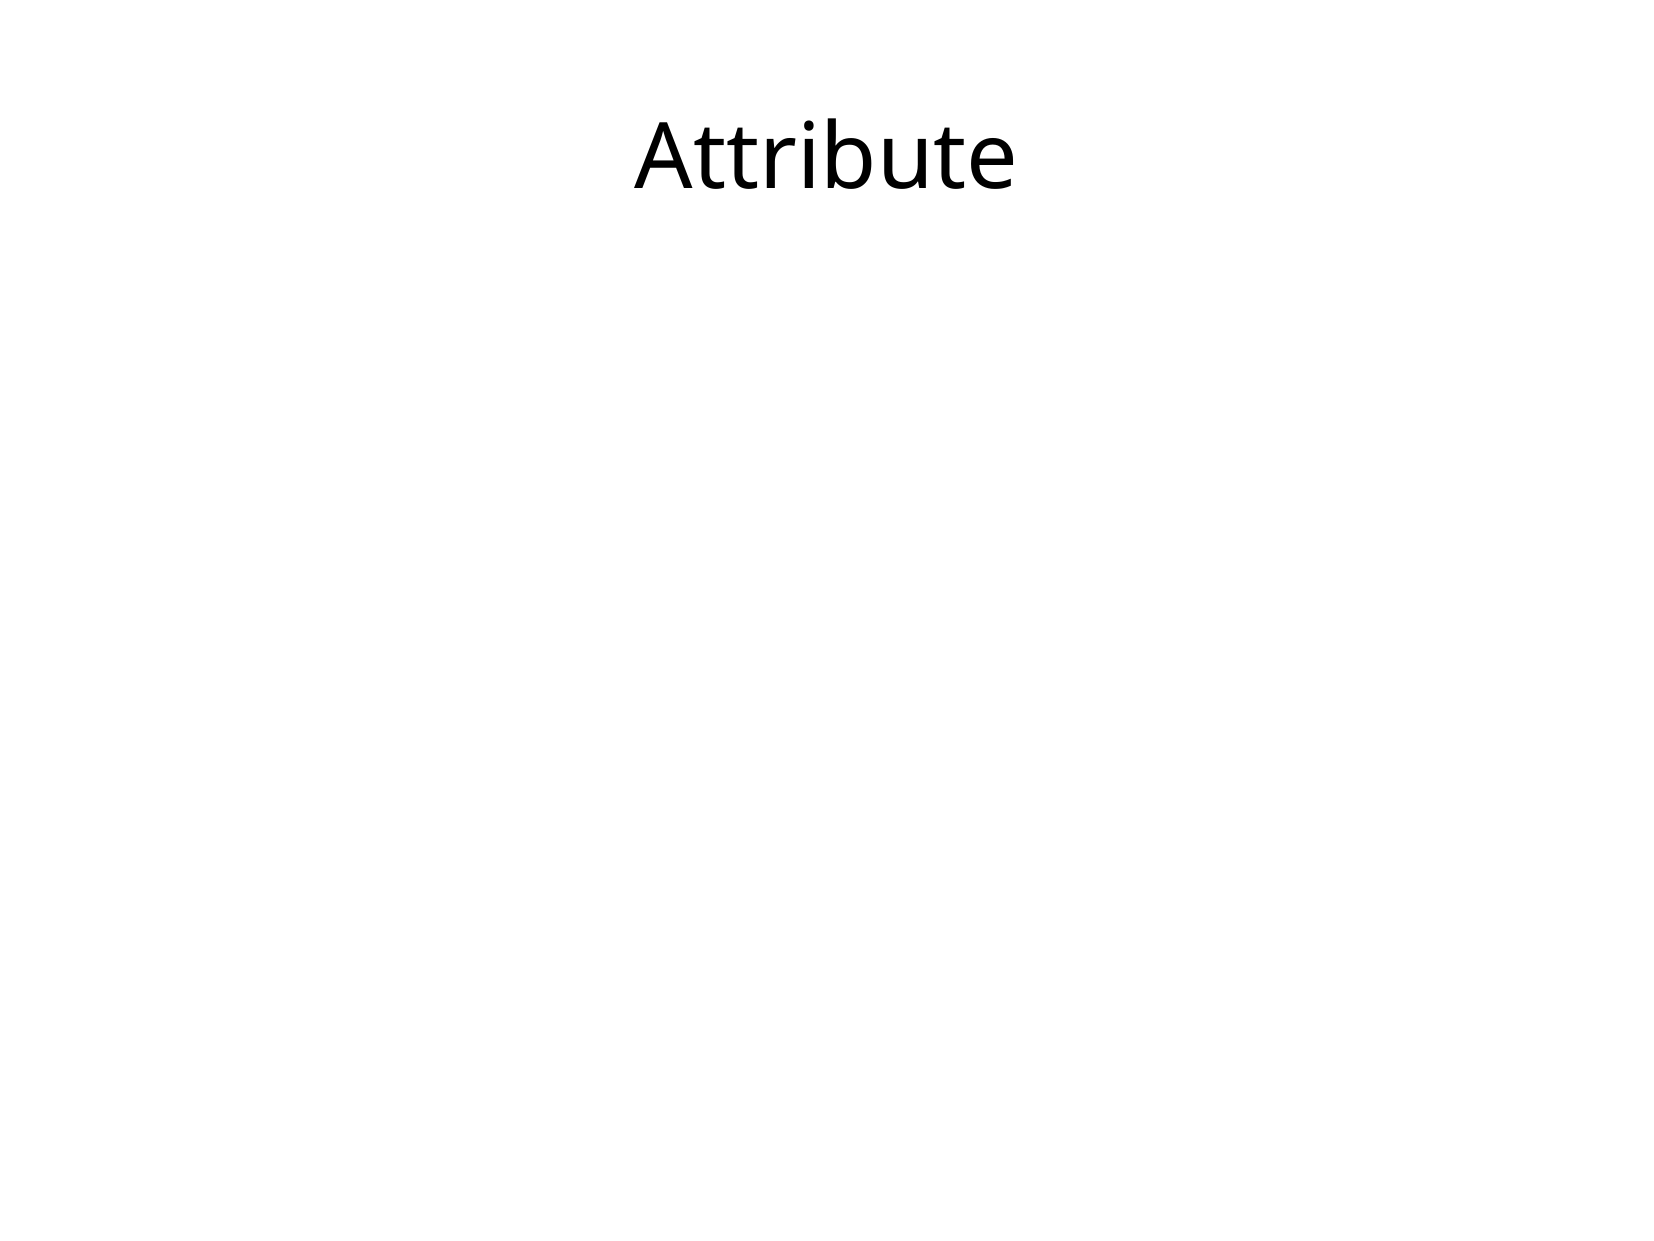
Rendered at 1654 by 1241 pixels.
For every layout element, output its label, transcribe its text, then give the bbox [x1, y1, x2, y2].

title Attribute [82, 49, 1571, 257]
